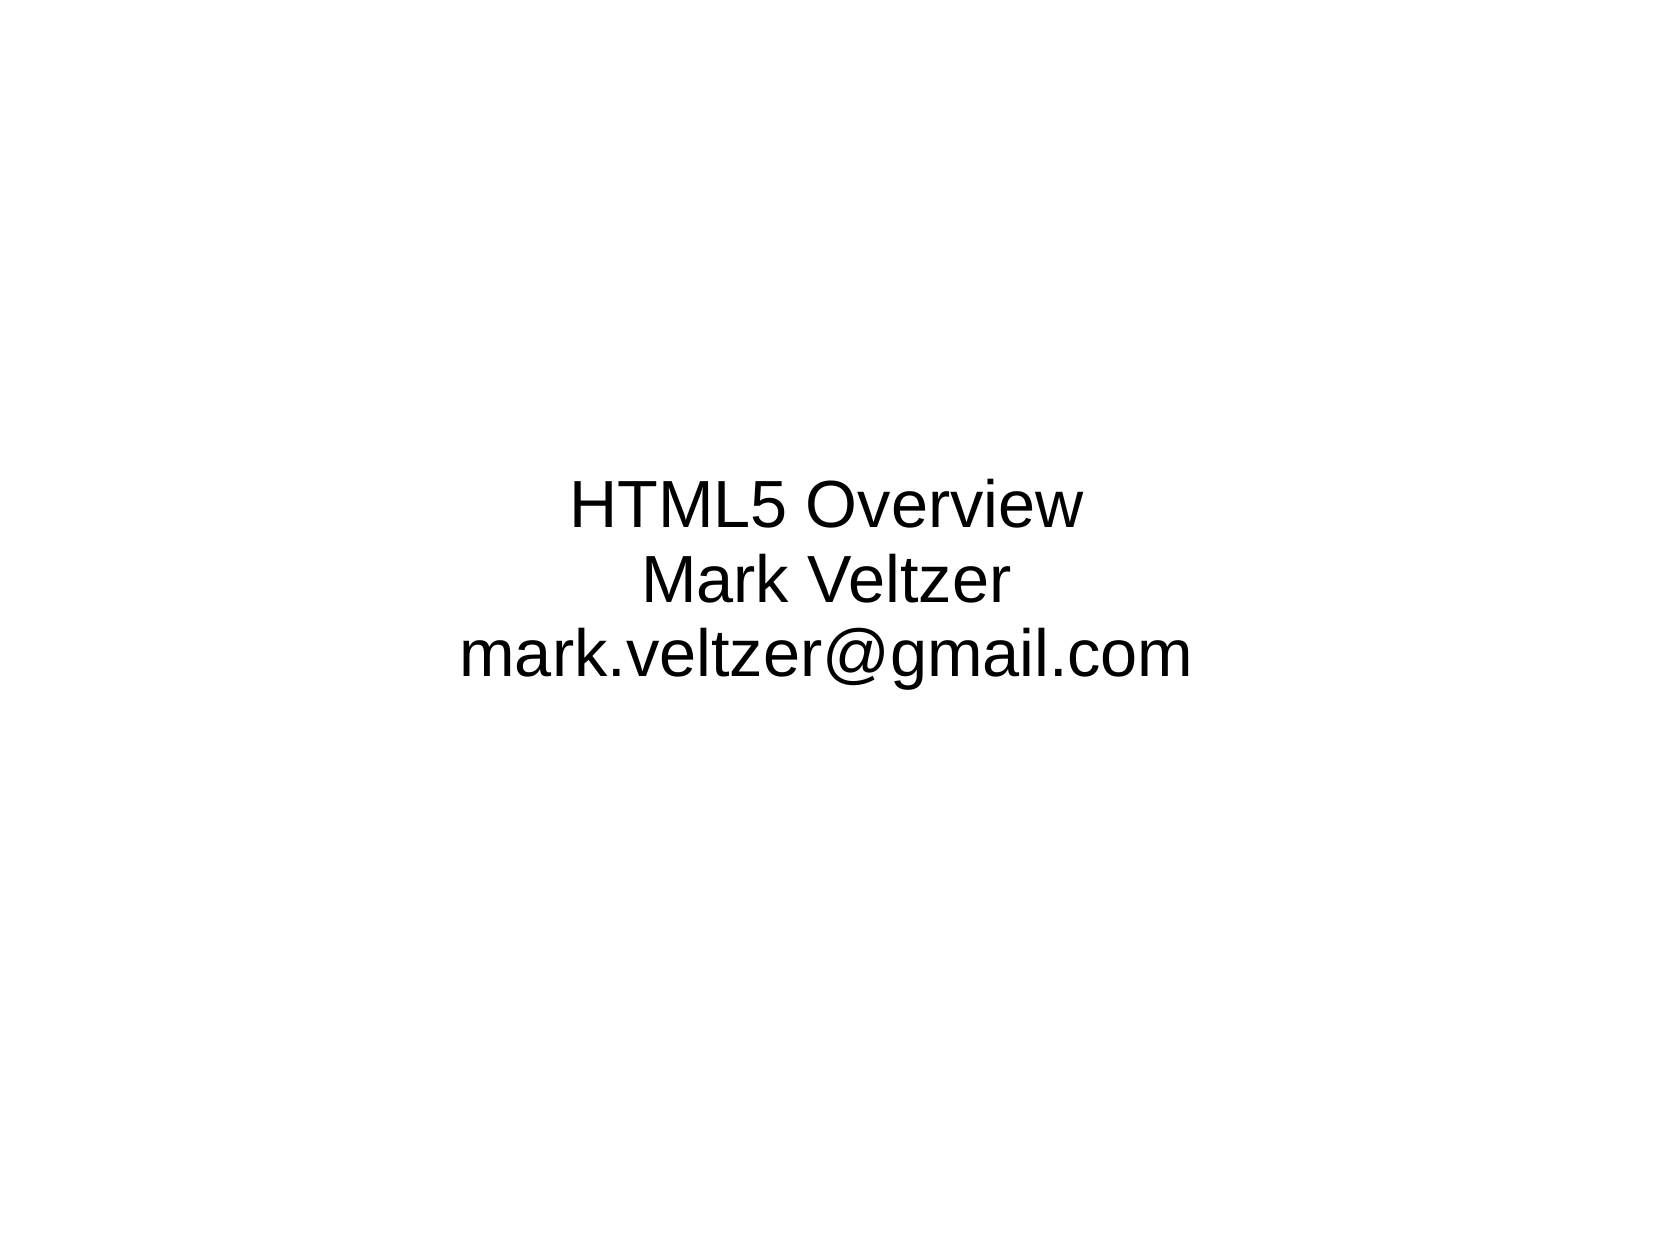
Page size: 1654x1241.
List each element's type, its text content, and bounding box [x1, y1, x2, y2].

subtitle HTML5 Overview Mark Veltzer mark.veltzer@gmail.com [82, 49, 1571, 1109]
